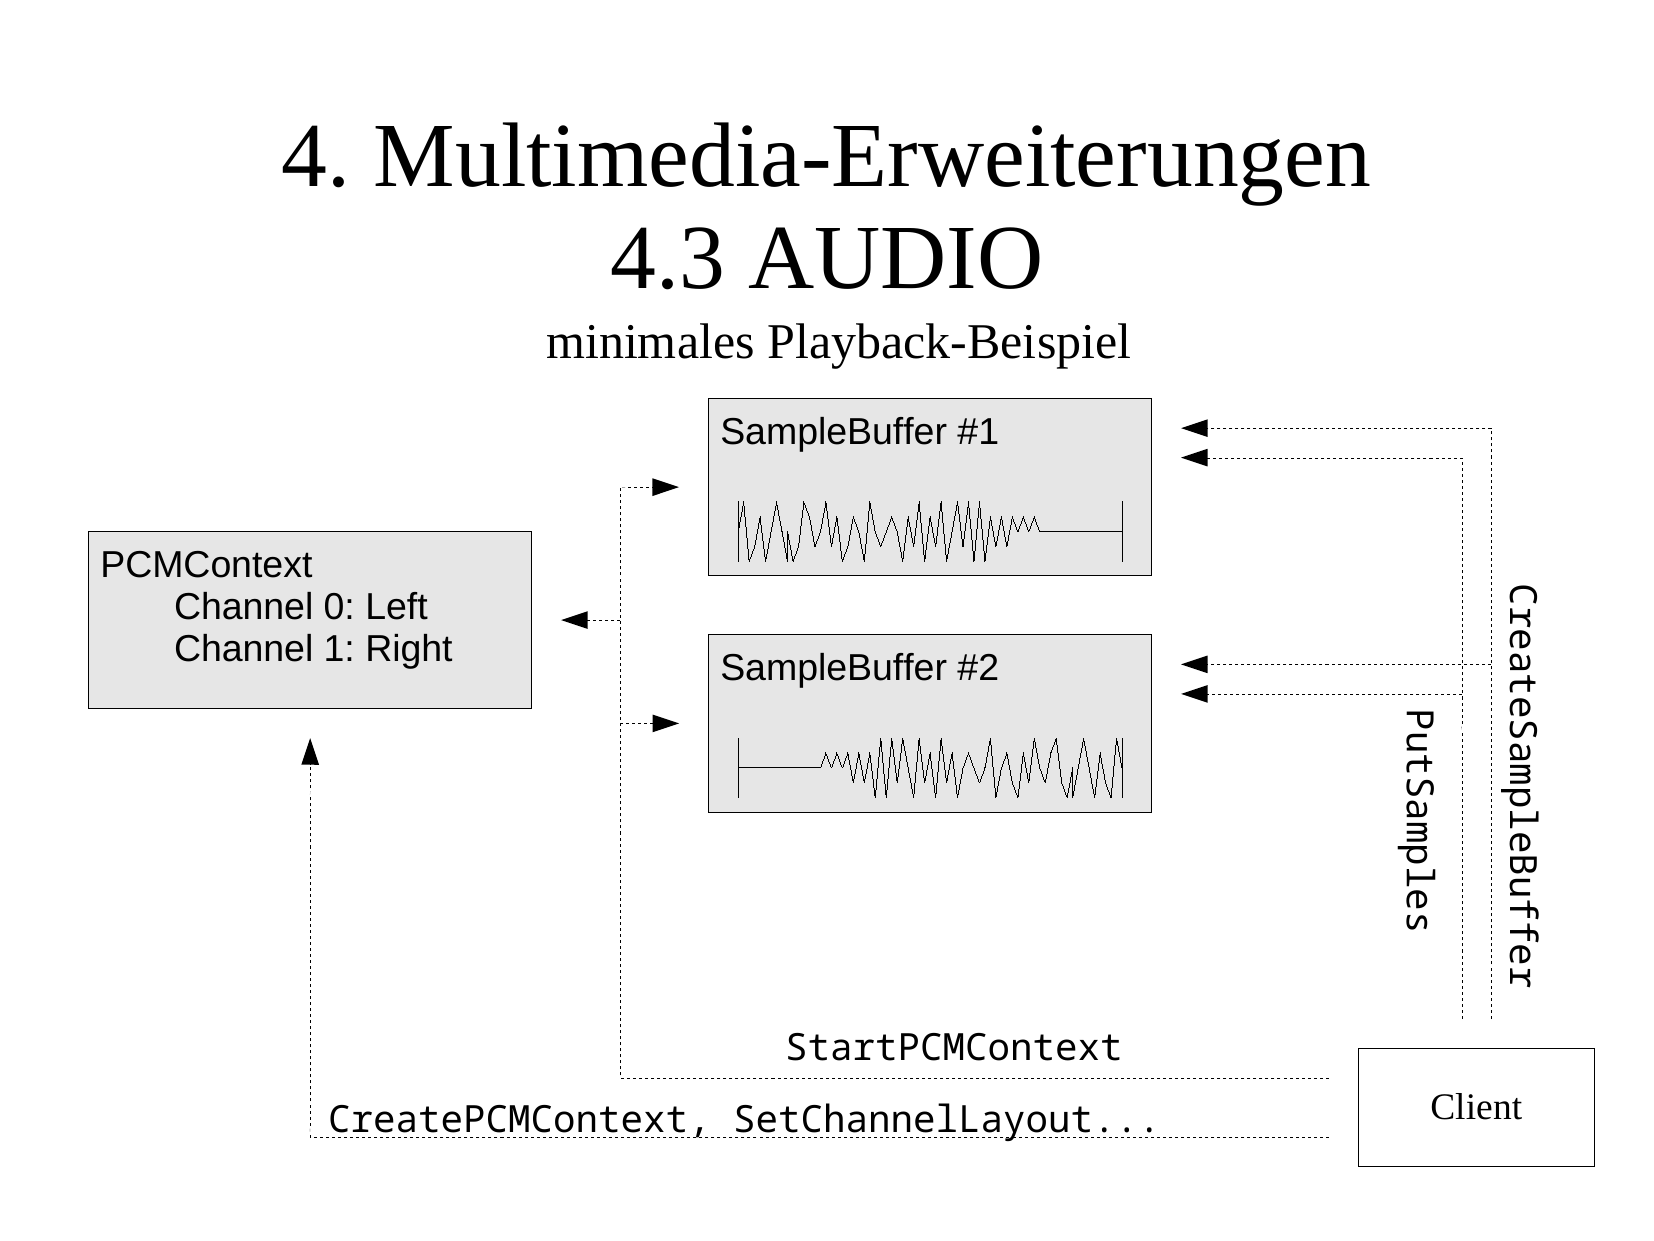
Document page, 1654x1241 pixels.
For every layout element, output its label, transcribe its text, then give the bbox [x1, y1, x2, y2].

text_box CreatePCMContext, SetChannelLayout... [328, 1092, 1161, 1140]
text_box Client [1358, 1048, 1595, 1167]
text_box minimales Playback-Beispiel [546, 313, 1132, 370]
text_box PutSamples [1400, 708, 1447, 934]
text_box SampleBuffer #2 [708, 634, 1152, 813]
text_box [739, 738, 1122, 798]
text_box SampleBuffer #1 [708, 398, 1152, 576]
text_box StartPCMContext [785, 1020, 1123, 1067]
text_box [739, 501, 1122, 562]
title 4. Multimedia-Erweiterungen 4.3 AUDIO [121, 102, 1534, 311]
text_box PCMContext Channel 0: Left Channel 1: Right [88, 531, 532, 709]
text_box CreateSampleBuffer [1503, 584, 1551, 990]
